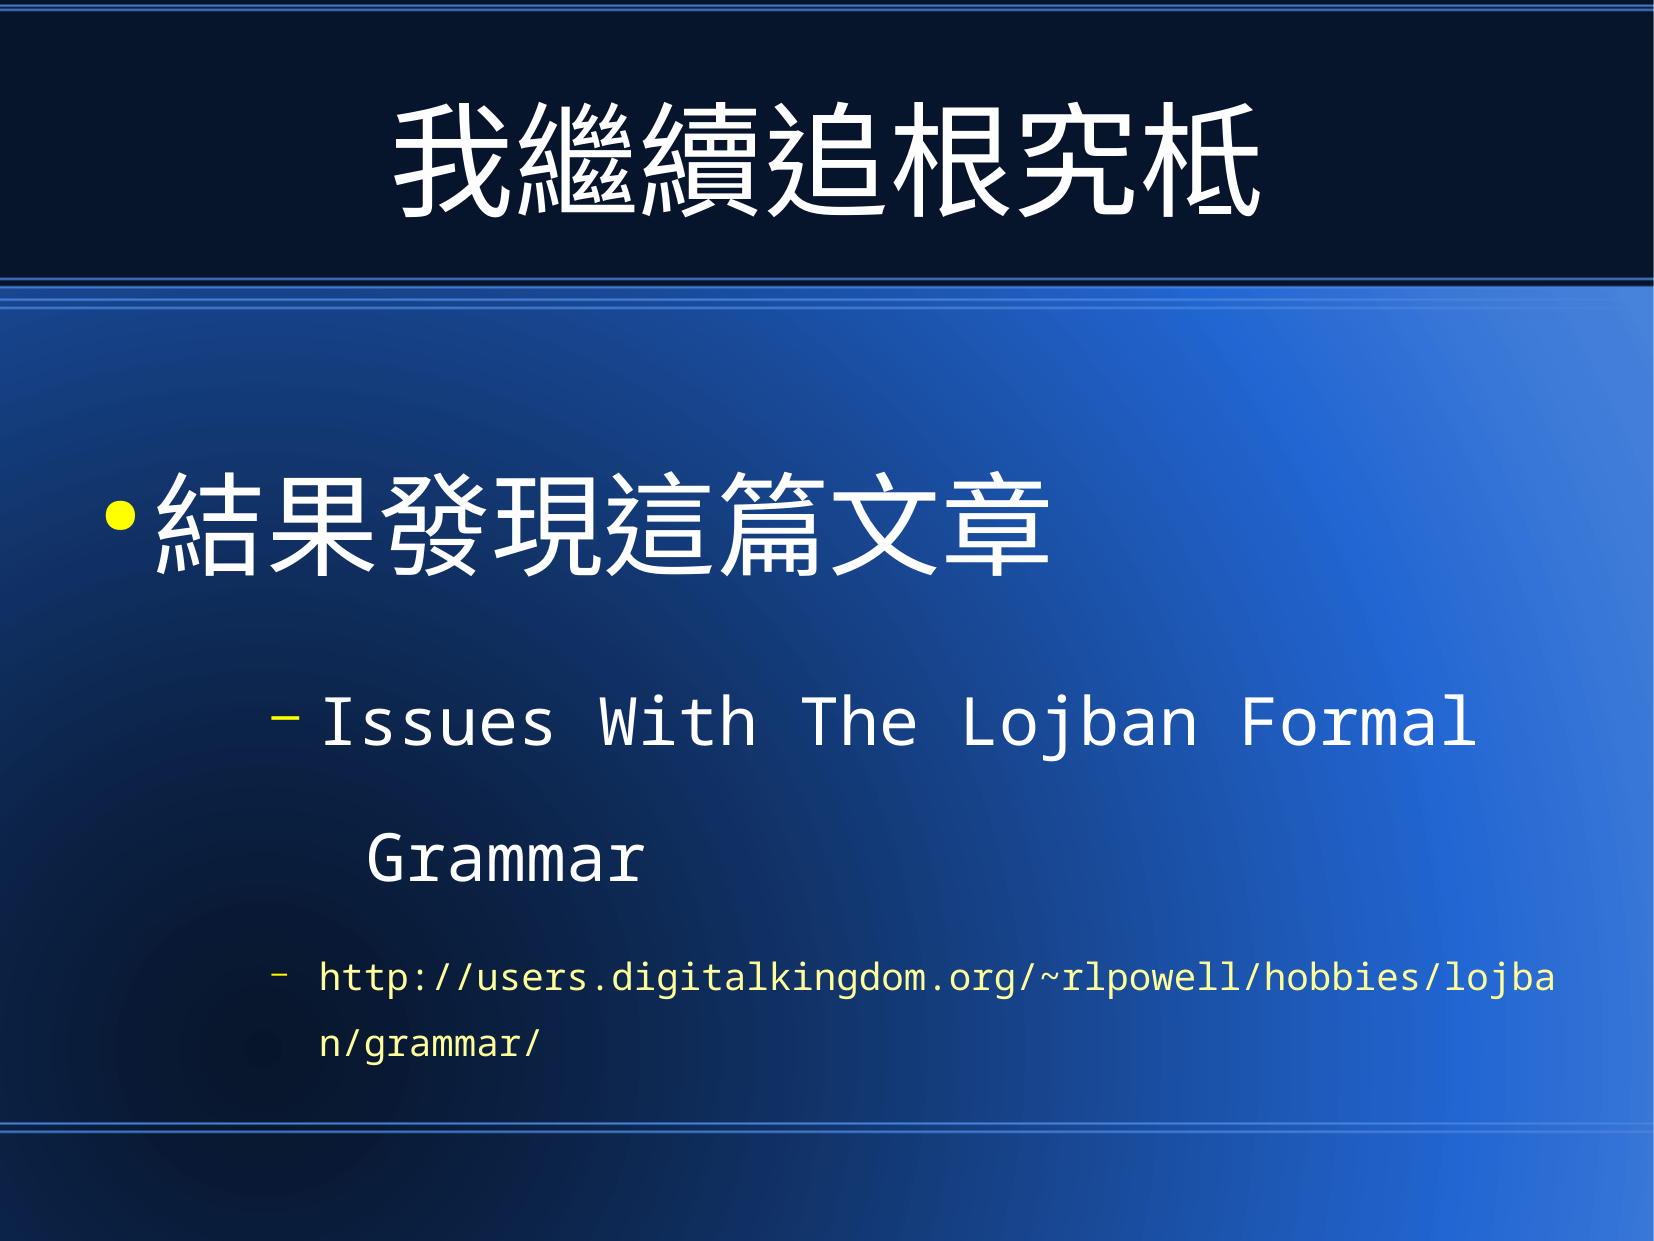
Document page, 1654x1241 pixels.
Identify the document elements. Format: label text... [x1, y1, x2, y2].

list 結果發現這篇文章 Issues With The Lojban Formal Grammar http://users.digitalkingdom.org/~rlpowell/hobbies/lojban/grammar/ [82, 355, 1571, 1241]
title 我繼續追根究柢 [82, 49, 1571, 257]
picture [0, 0, 1654, 1241]
